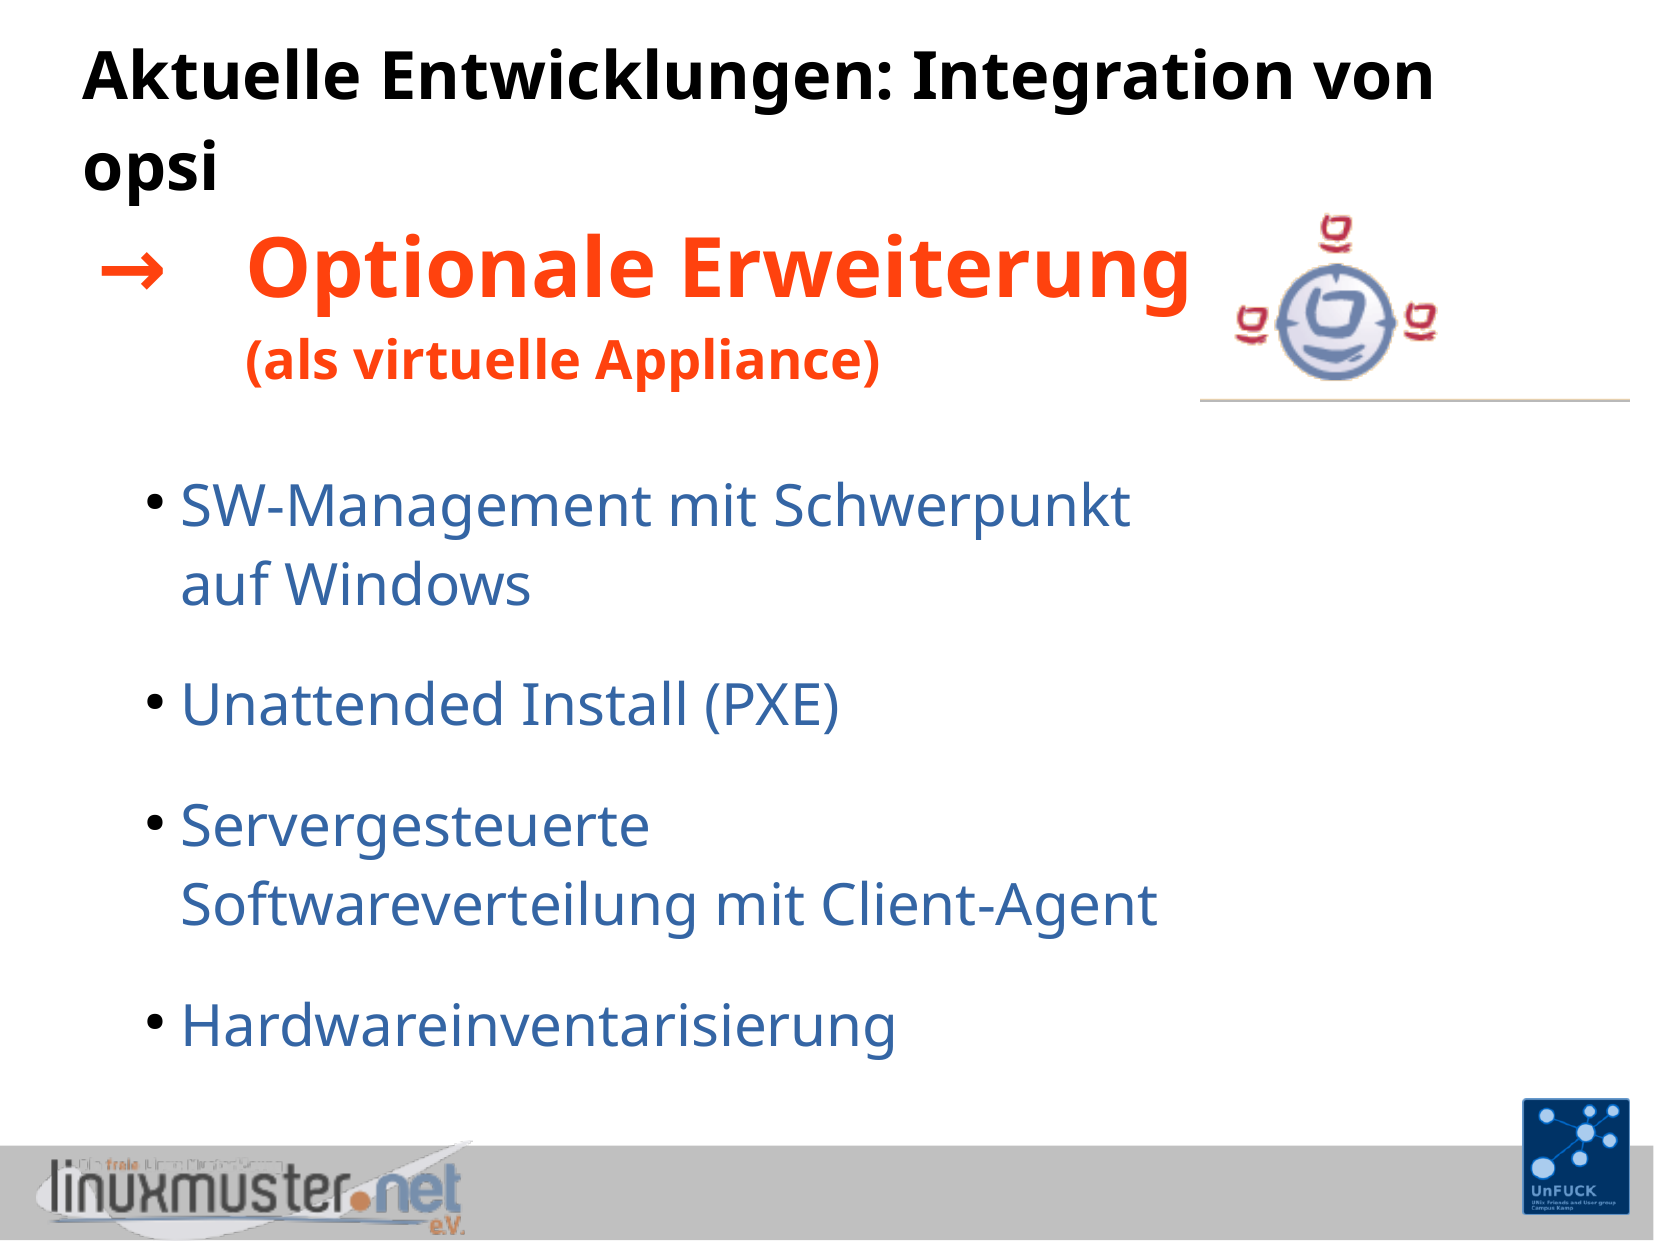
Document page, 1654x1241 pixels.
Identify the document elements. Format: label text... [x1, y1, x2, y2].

picture [36, 1140, 473, 1241]
text_box SW-Management mit Schwerpunkt auf Windows Unattended Install (PXE) Servergesteuerte Softwareverteilung mit Client-Agent Hardwareinventarisierung [129, 456, 1193, 991]
title Aktuelle Entwicklungen: Integration von opsi [82, 49, 1571, 189]
picture [1522, 1098, 1630, 1215]
picture [1200, 195, 1630, 402]
text_box → Optionale Erweiterung (als virtuelle Appliance) [82, 200, 1169, 371]
